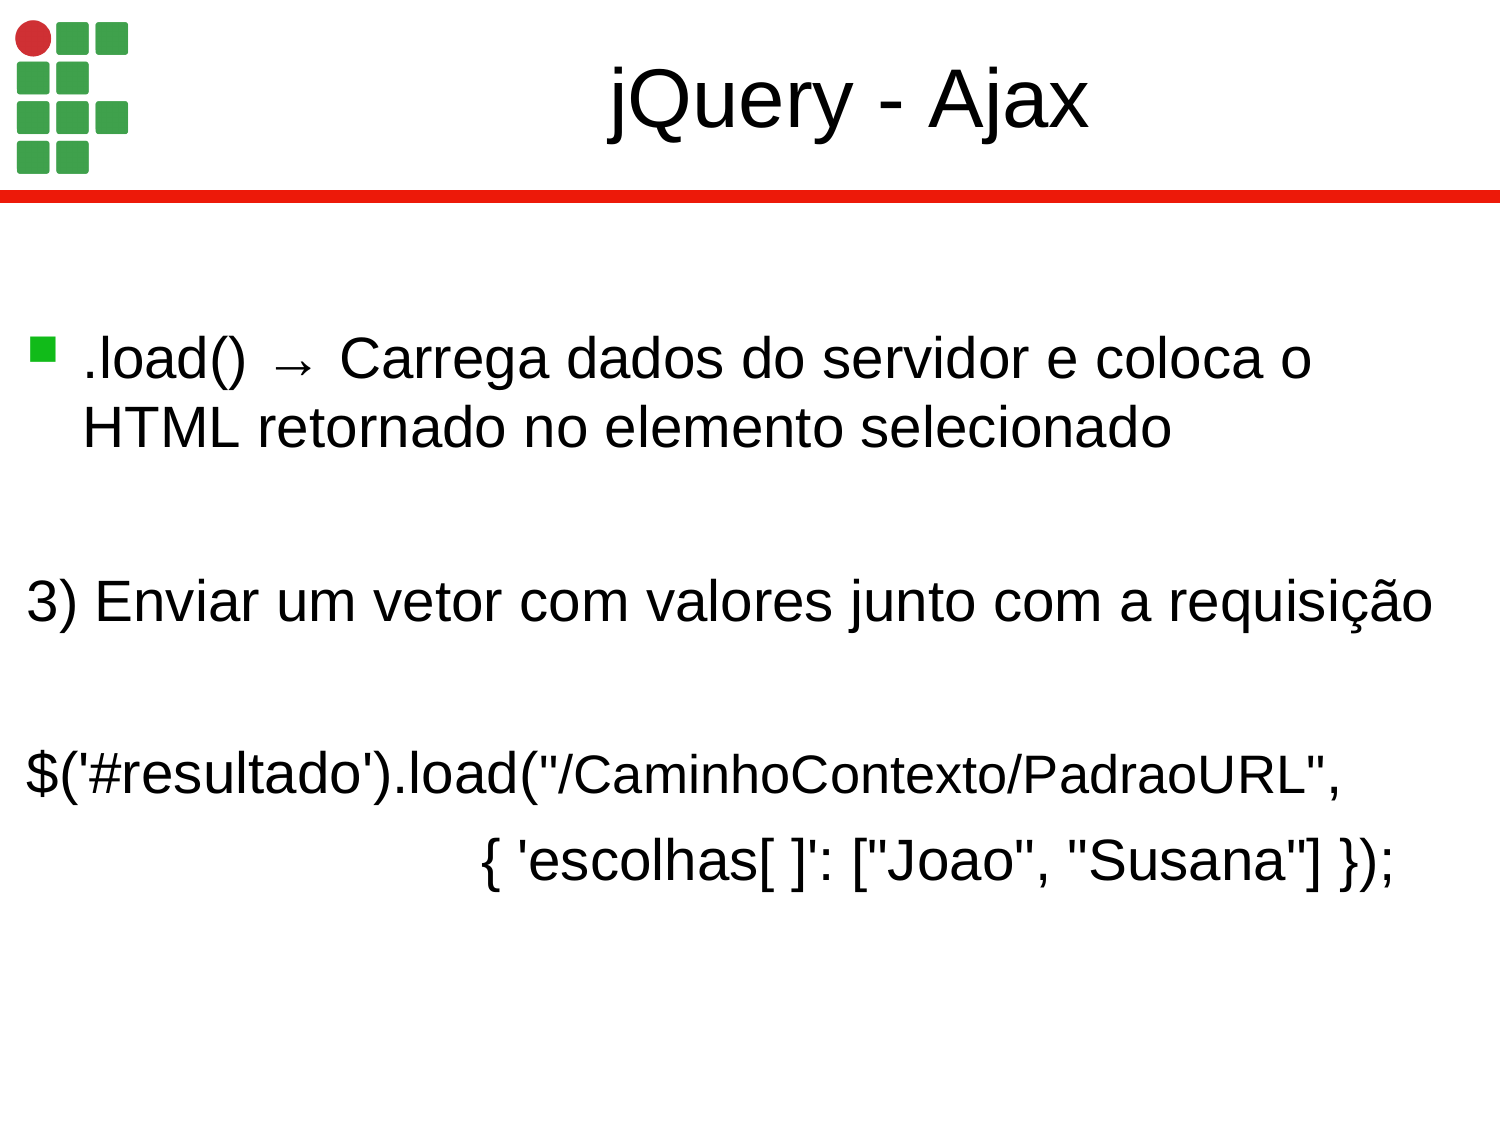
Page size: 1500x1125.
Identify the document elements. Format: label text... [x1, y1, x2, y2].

picture [14, 16, 130, 178]
title jQuery - Ajax [230, 0, 1471, 188]
list .load() → Carrega dados do servidor e coloca o HTML retornado no elemento selecionado 3) Enviar um vetor com valores junto com a requisição $('#resultado').load("/CaminhoContexto/PadraoURL", { 'escolhas[ ]': ["Joao", "Susana"] }); [11, 225, 1495, 1089]
